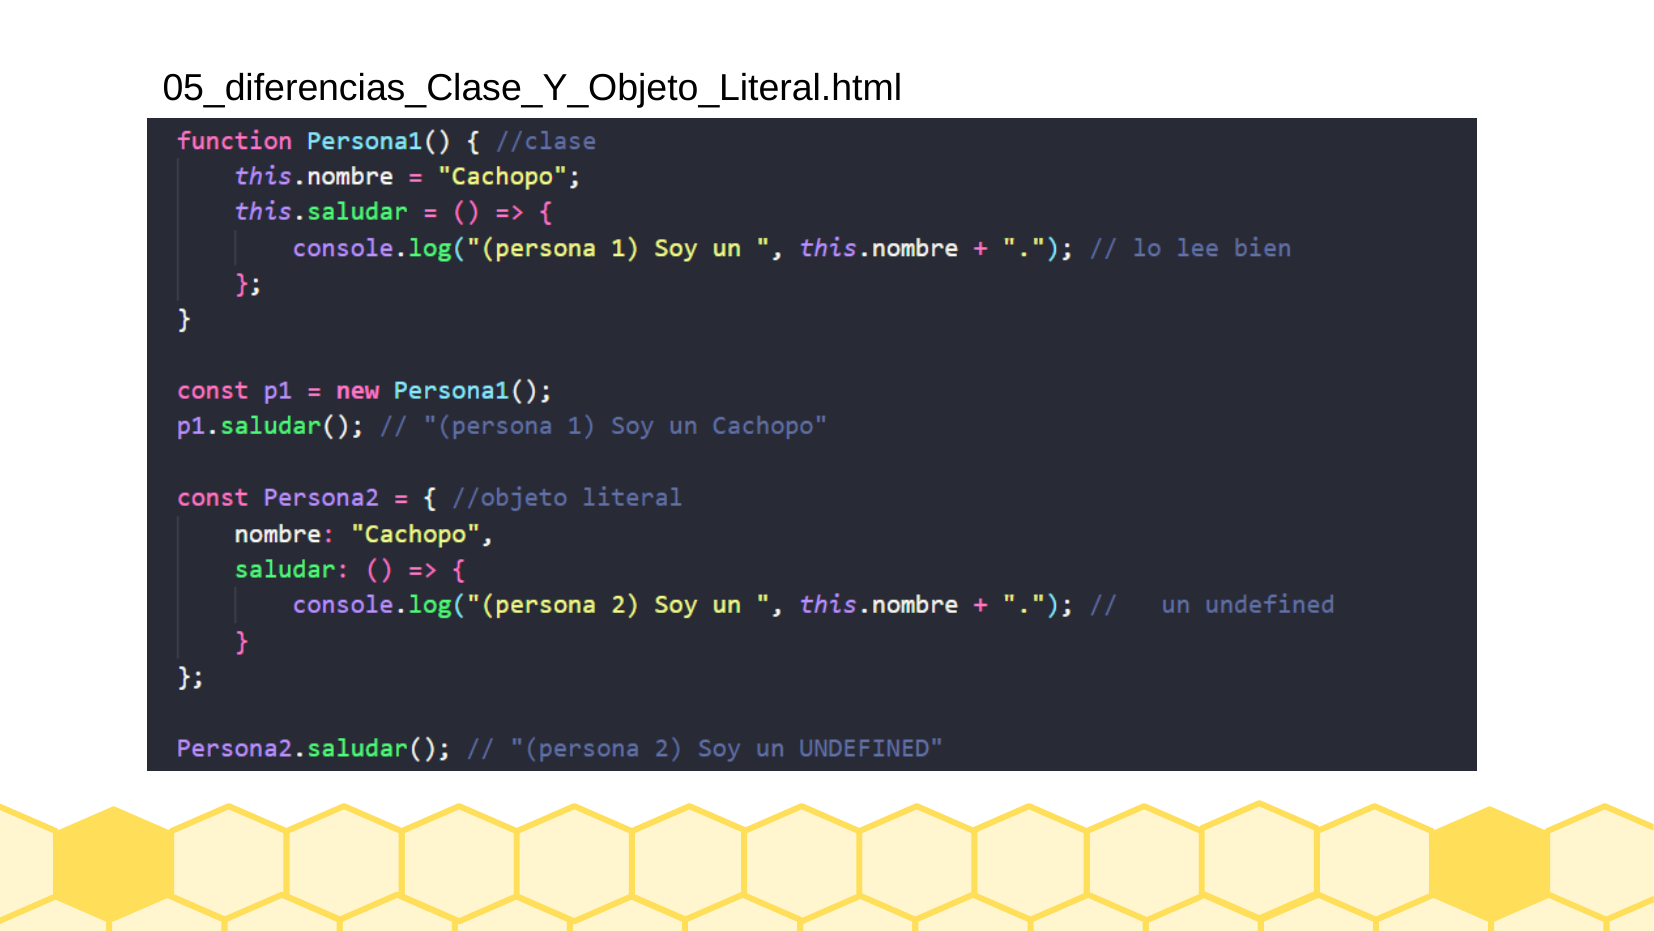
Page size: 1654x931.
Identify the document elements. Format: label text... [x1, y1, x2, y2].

picture [147, 118, 1477, 771]
text_box 05_diferencias_Clase_Y_Objeto_Literal.html [147, 59, 920, 116]
